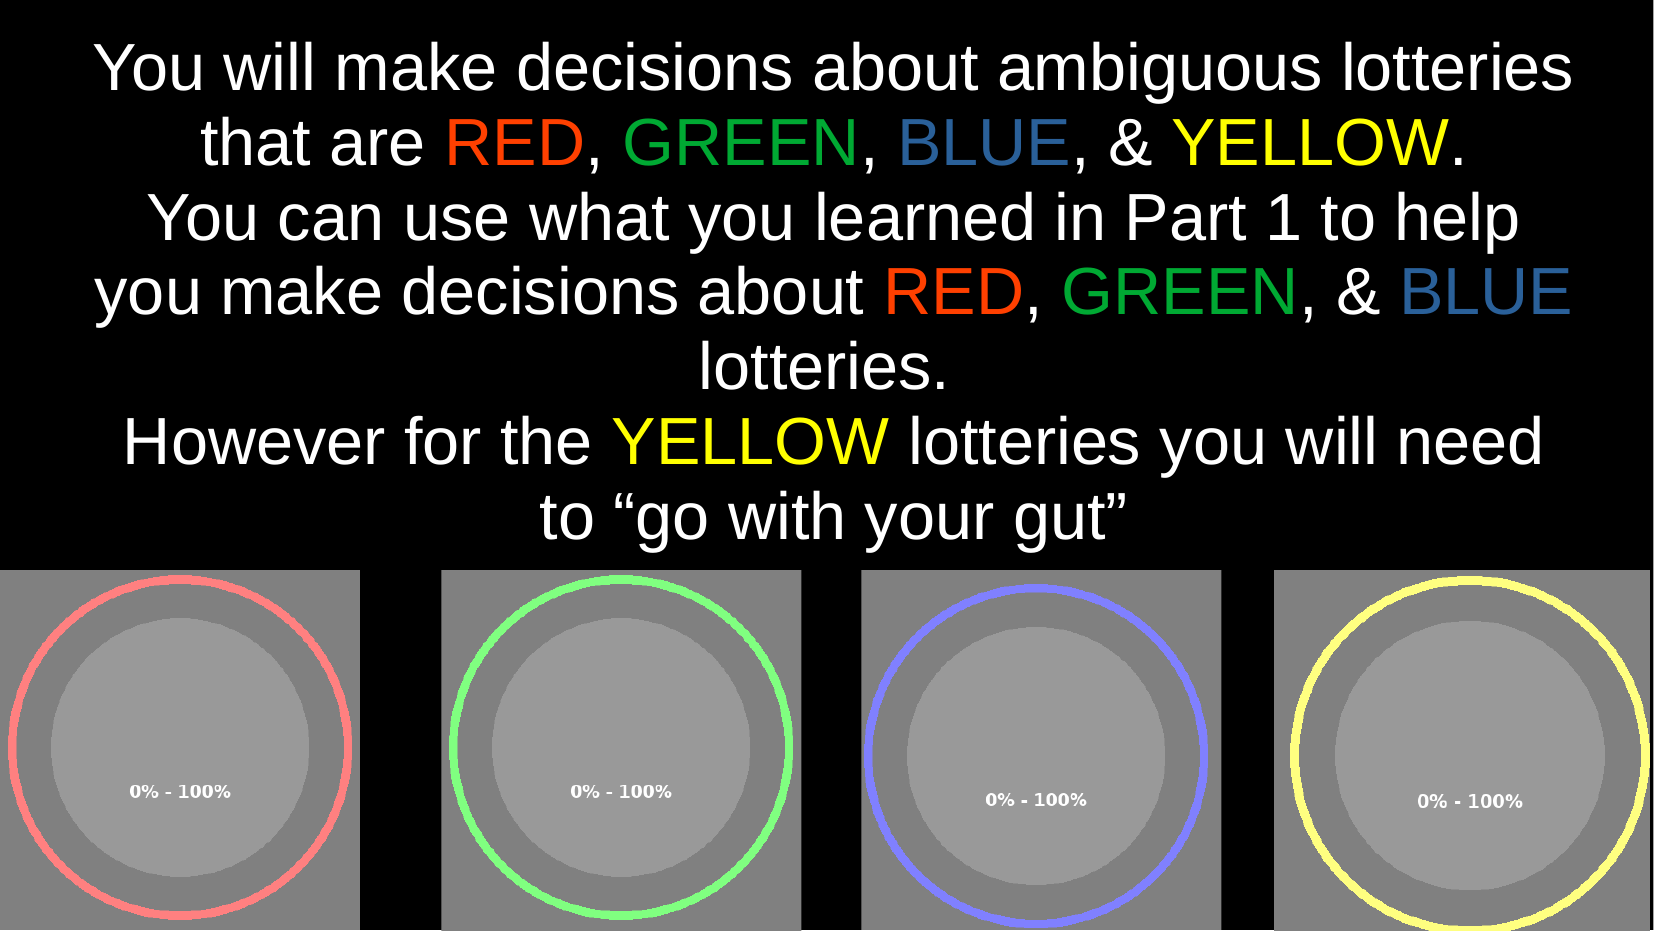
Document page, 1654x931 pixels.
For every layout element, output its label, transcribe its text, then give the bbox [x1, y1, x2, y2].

picture [861, 570, 1222, 930]
picture [1274, 570, 1650, 931]
picture [0, 570, 361, 930]
subtitle You will make decisions about ambiguous lotteries that are RED, GREEN, BLUE, & YELLOW. You can use what you learned in Part 1 to help you make decisions about RED, GREEN, & BLUE lotteries. However for the YELLOW lotteries you will need to “go with your gut” [90, 30, 1579, 629]
picture [441, 570, 802, 931]
